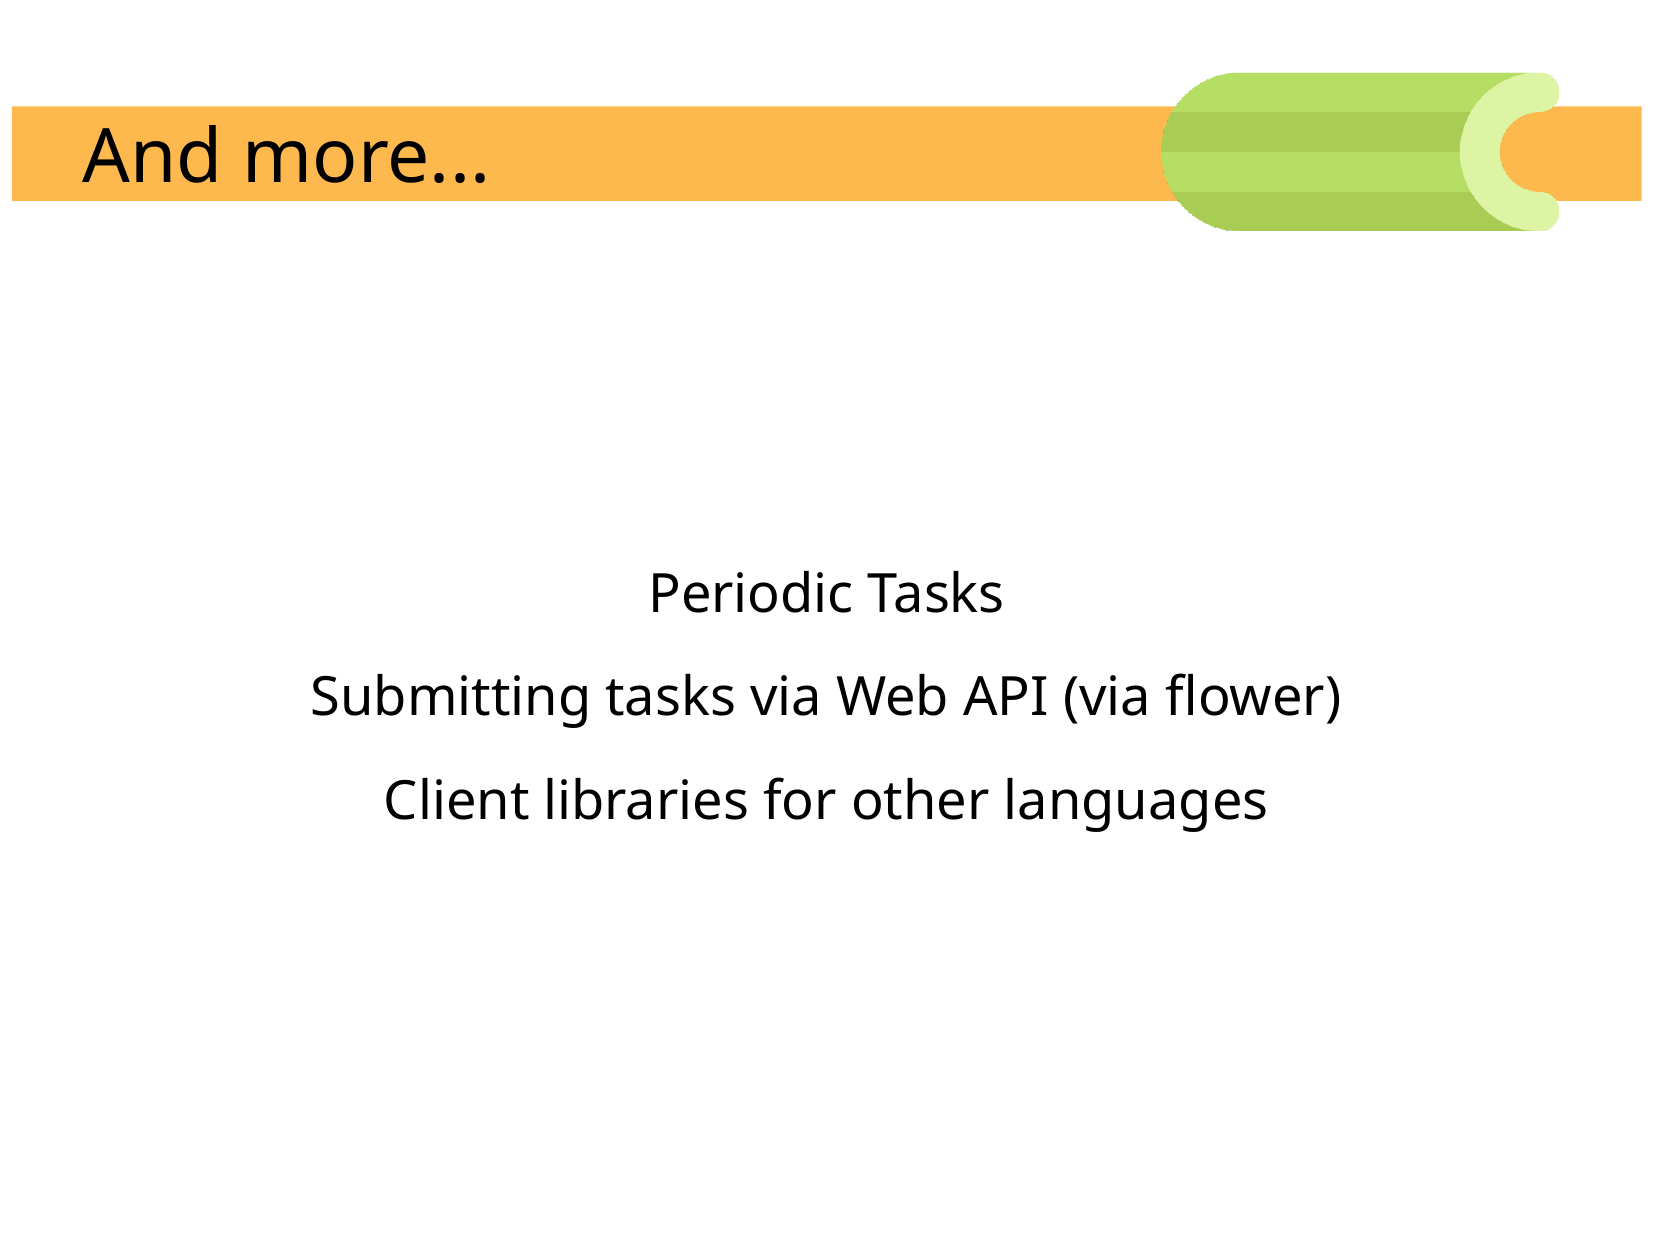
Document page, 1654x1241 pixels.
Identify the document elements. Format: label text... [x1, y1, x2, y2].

picture [1160, 0, 1560, 259]
title And more... [82, 94, 1264, 213]
list Periodic Tasks Submitting tasks via Web API (via flower) Client libraries for other languages [82, 259, 1571, 1130]
